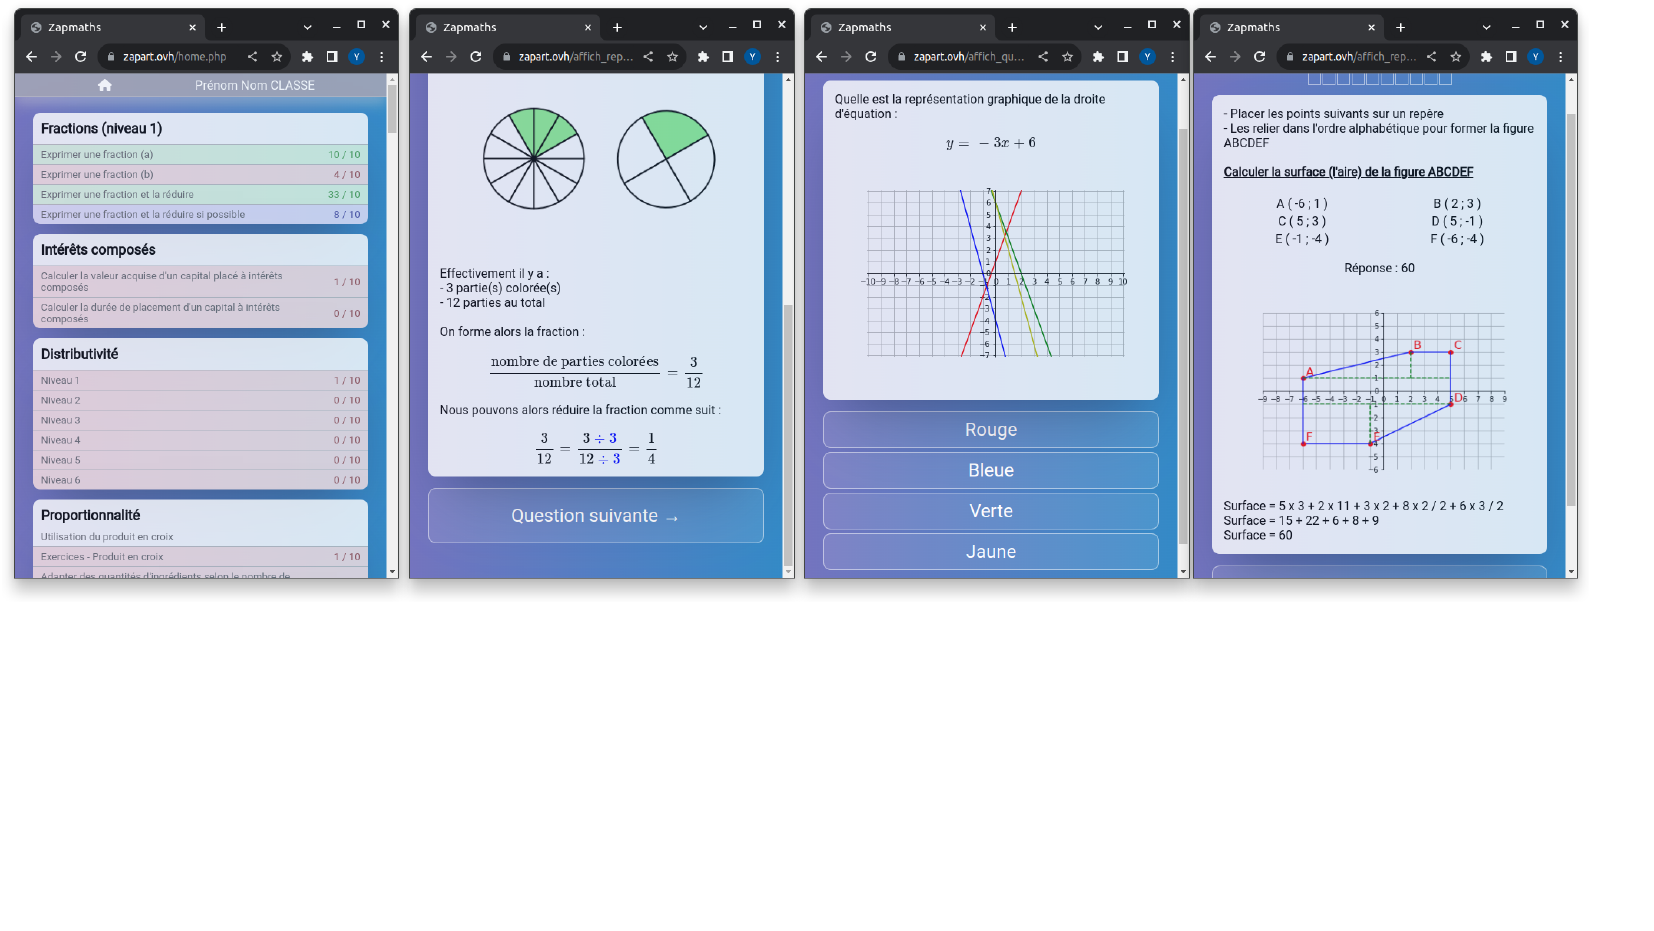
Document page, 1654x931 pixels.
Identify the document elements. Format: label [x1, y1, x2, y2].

picture [2, 1, 1589, 602]
